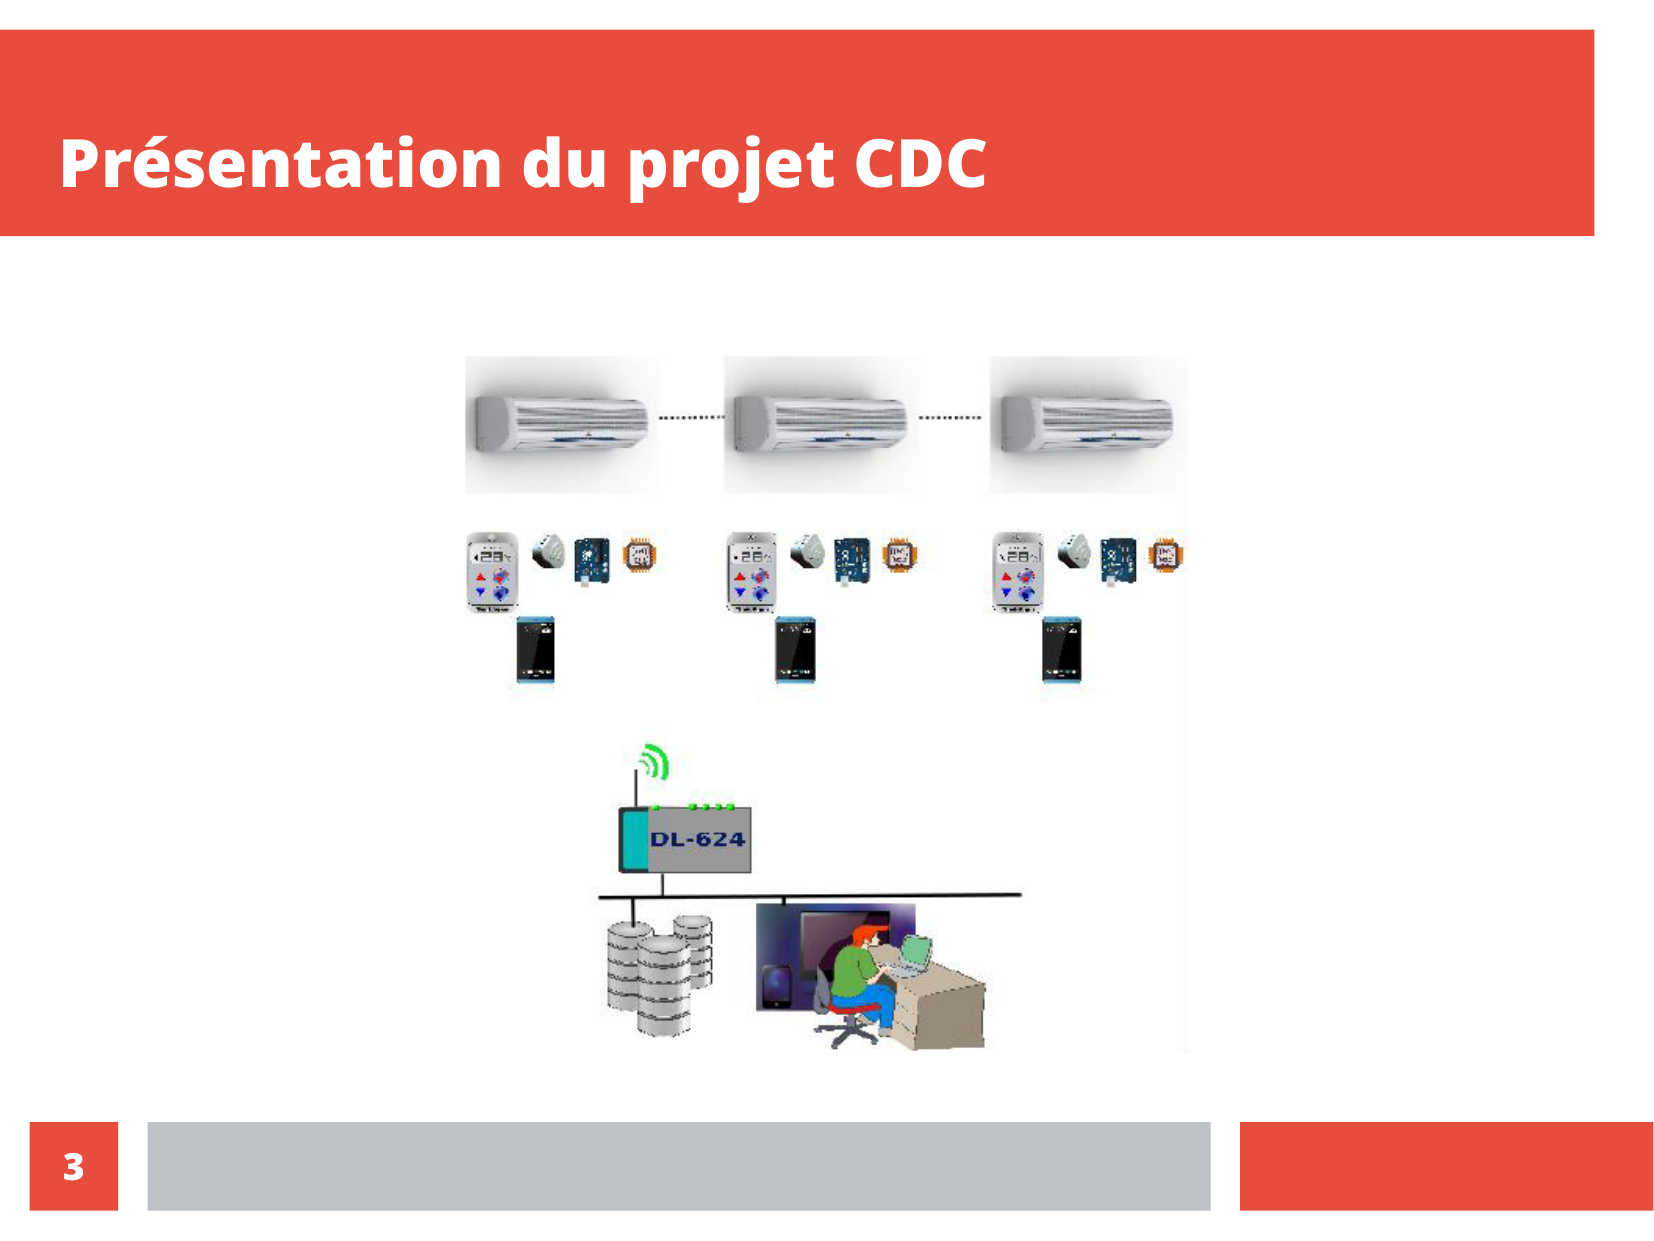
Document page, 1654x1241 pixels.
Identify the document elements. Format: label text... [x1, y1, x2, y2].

picture [342, 334, 1357, 1087]
title Présentation du projet CDC [59, 59, 1595, 207]
